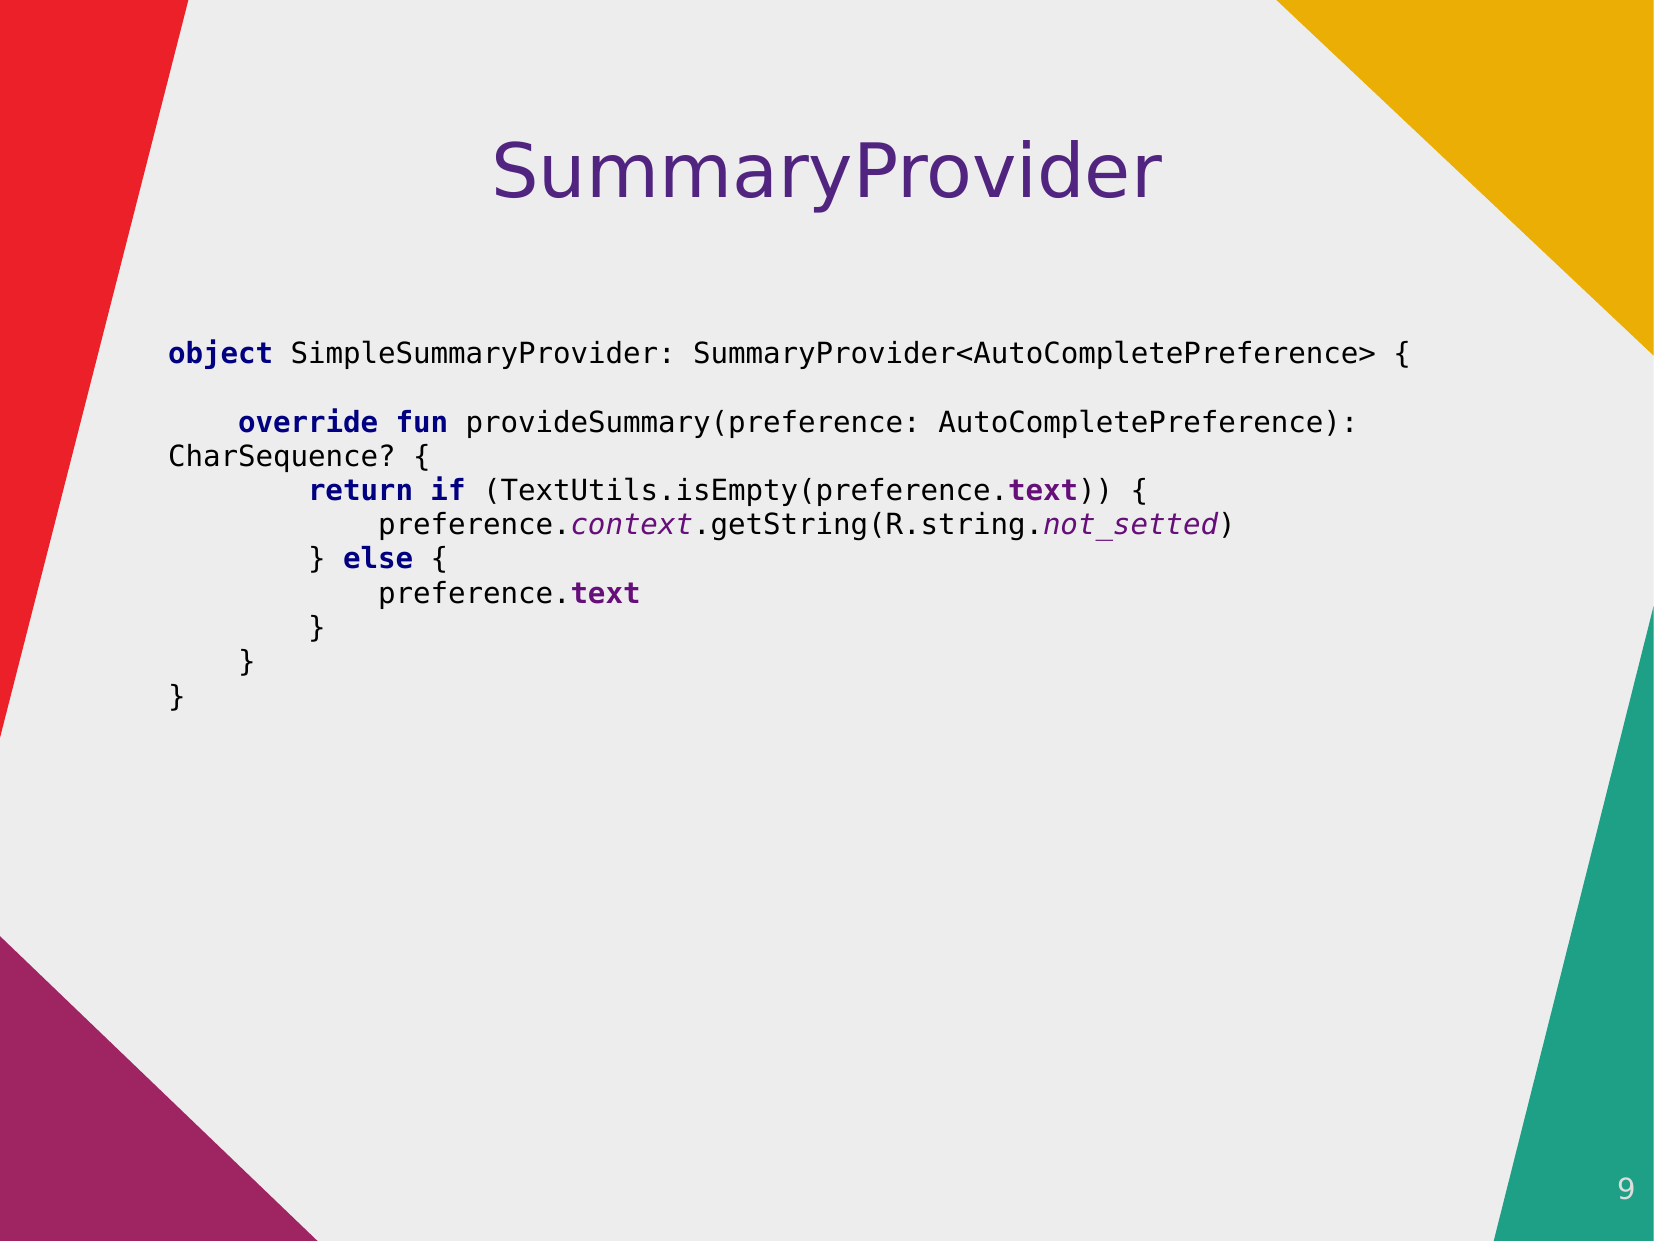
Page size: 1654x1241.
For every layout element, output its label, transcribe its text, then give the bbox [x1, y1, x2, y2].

title SummaryProvider [114, 73, 1539, 271]
subtitle object SimpleSummaryProvider: SummaryProvider<AutoCompletePreference> { override fun provideSummary(preference: AutoCompletePreference): CharSequence? { return if (TextUtils.isEmpty(preference.text)) { preference.context.getString(R.string.not_setted) } else { preference.text } } } [168, 302, 1592, 714]
